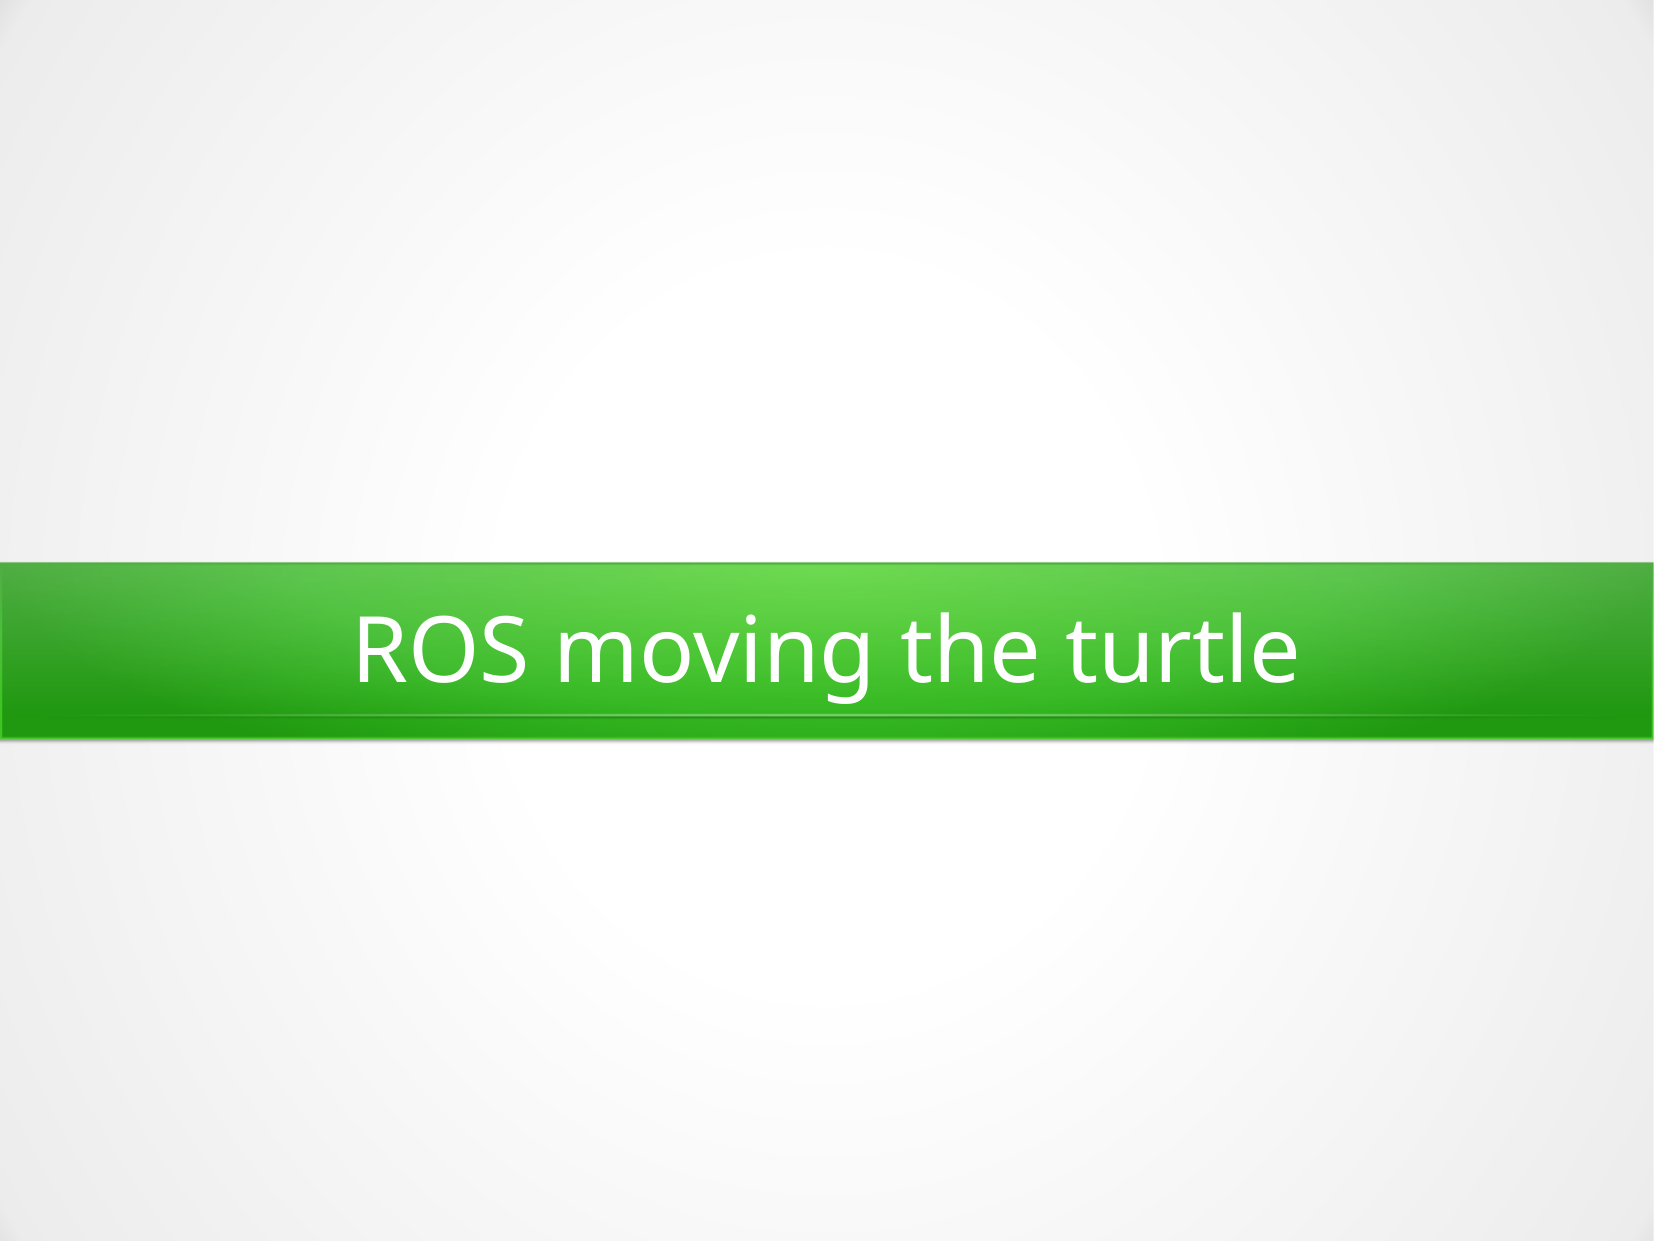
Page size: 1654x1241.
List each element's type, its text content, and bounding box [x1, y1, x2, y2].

picture [0, 0, 1654, 1241]
title ROS moving the turtle [82, 578, 1571, 715]
